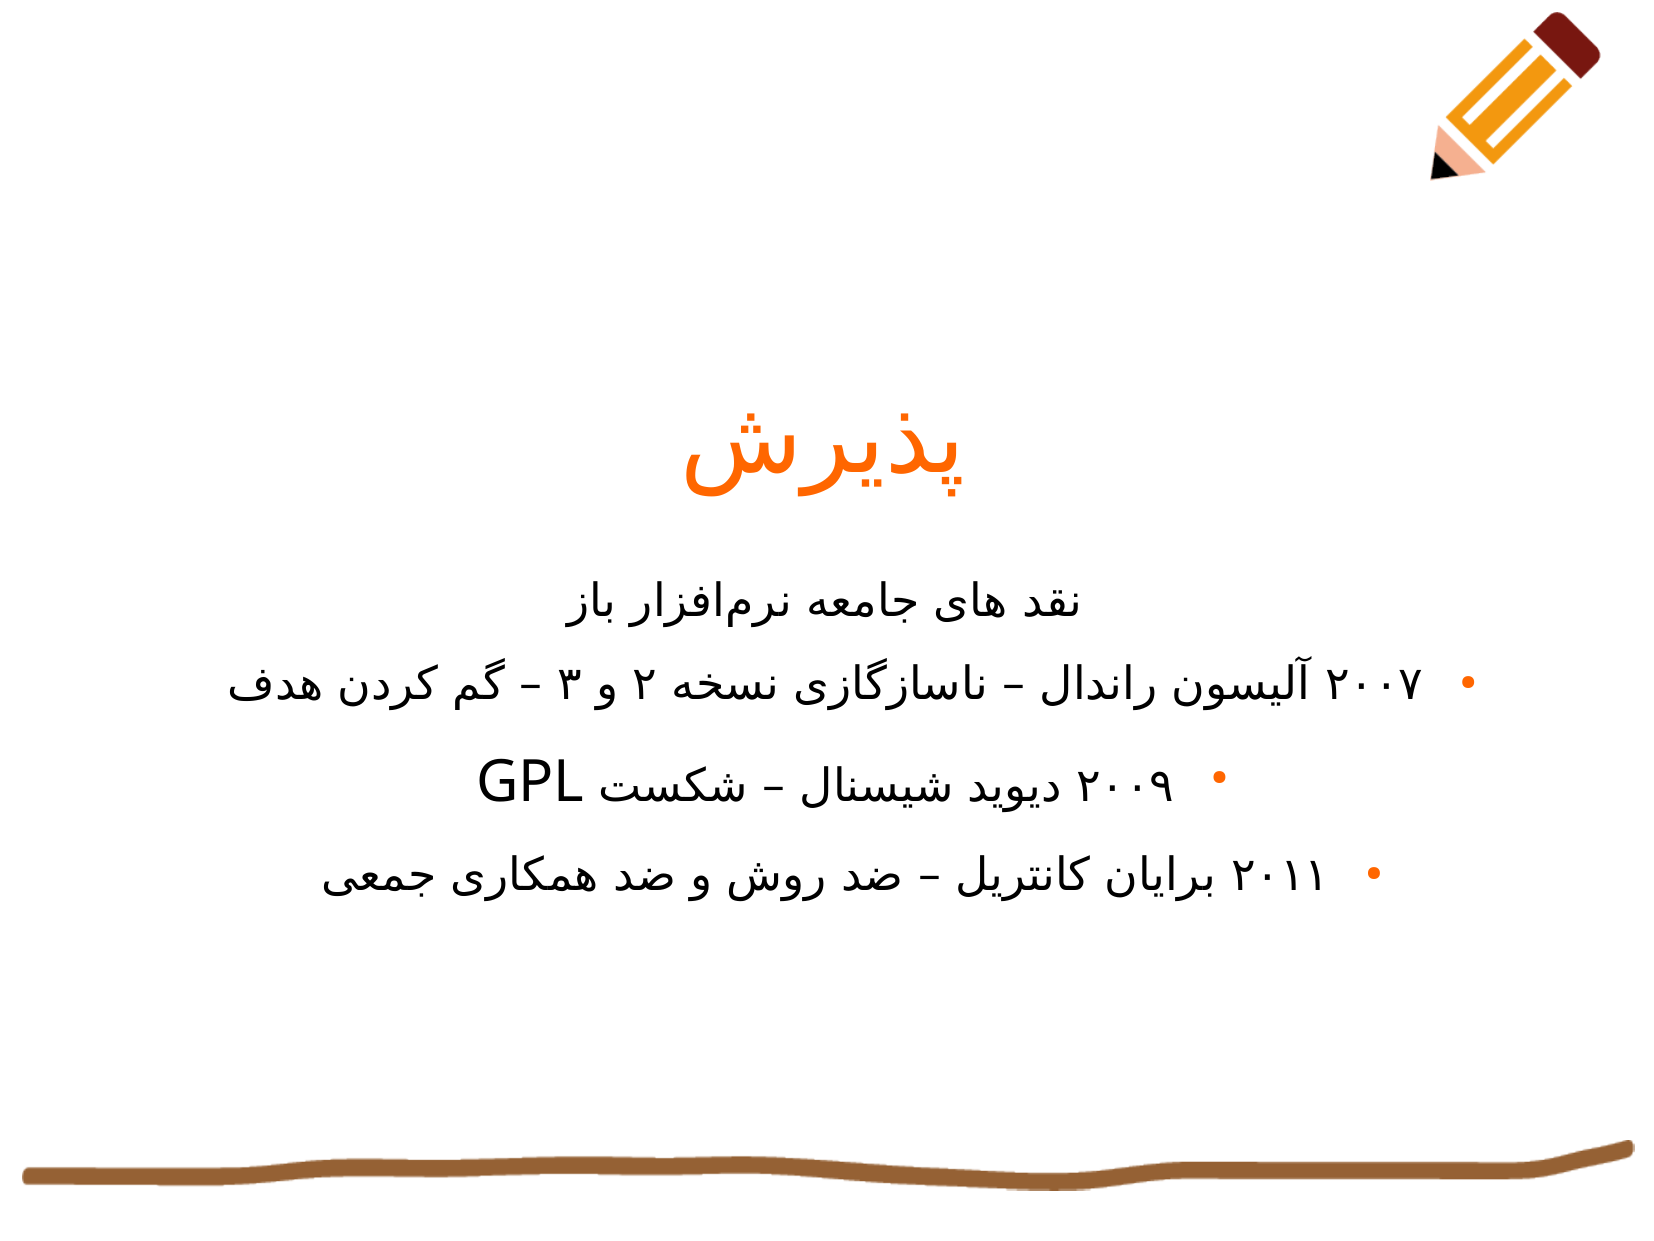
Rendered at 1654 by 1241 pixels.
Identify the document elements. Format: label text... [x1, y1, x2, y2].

title پذیرش [150, 369, 1497, 506]
list نقد های جامعه نرم‌افزار باز ۲۰۰۷ آلیسون راندال – ناسازگازی نسخه ۲ و ۳ – گم کردن هدف ۲۰۰۹ دیوید شیسنال – شکست GPL ۲۰۱۱ برایان کانتریل – ضد روش و ضد همکاری جمعی [150, 573, 1572, 961]
picture [22, 1140, 1635, 1191]
picture [1430, 12, 1601, 181]
